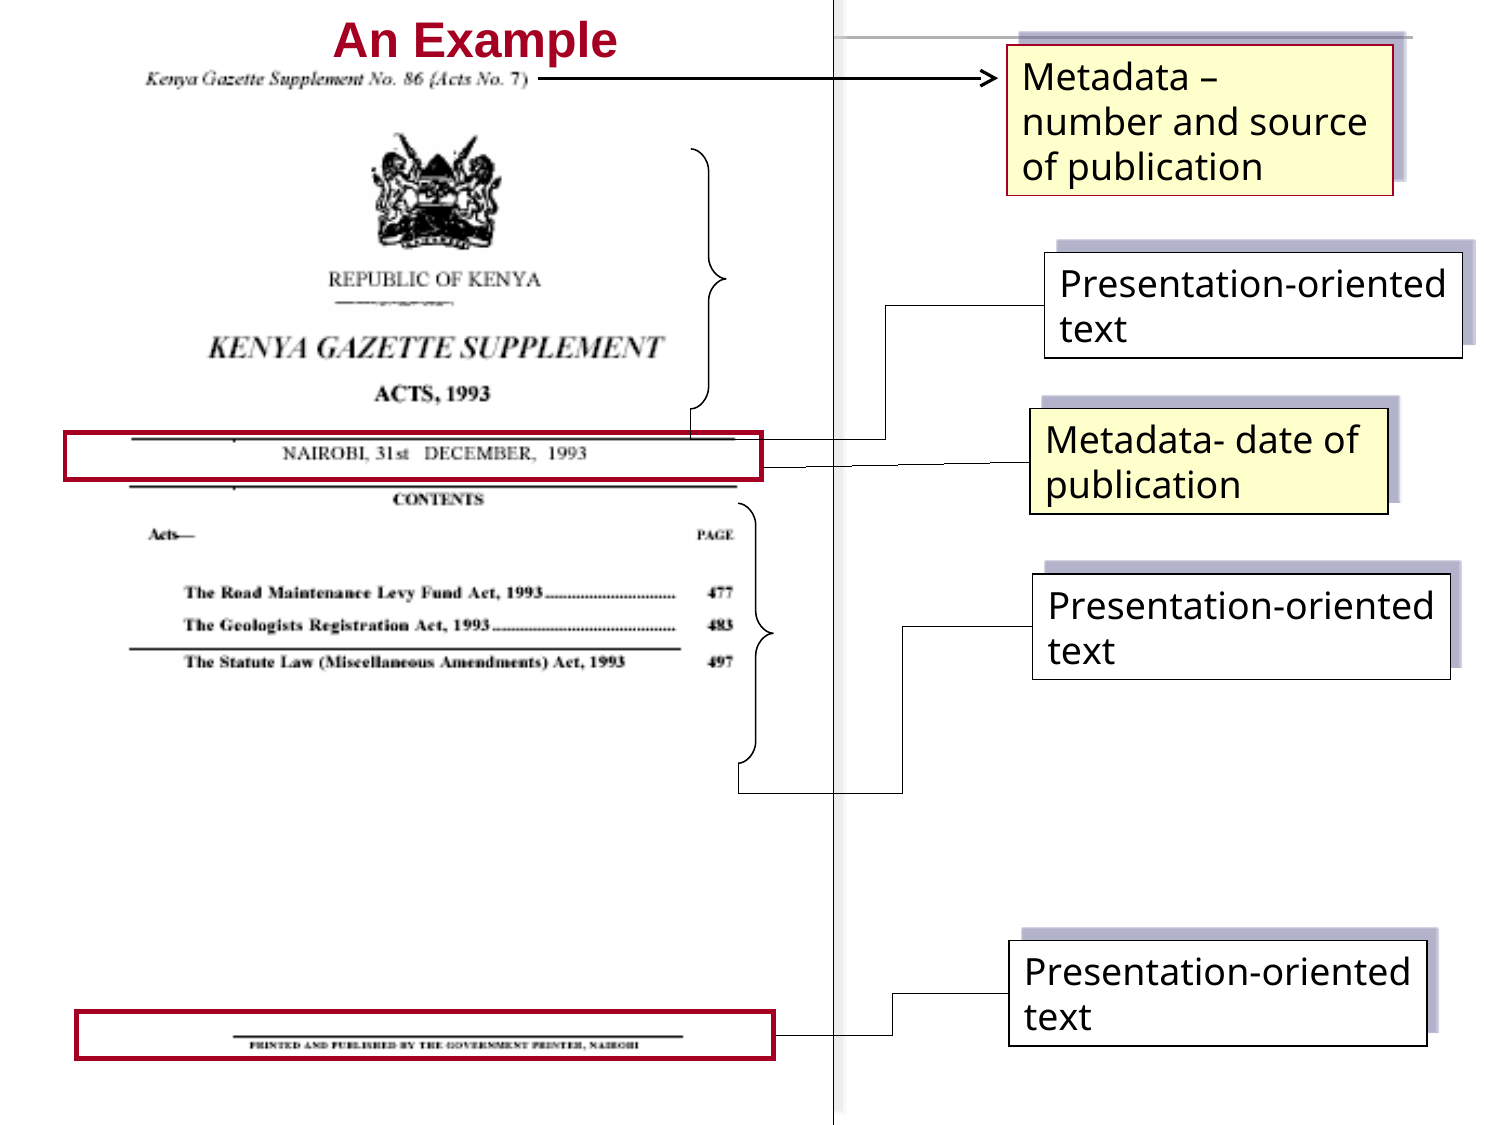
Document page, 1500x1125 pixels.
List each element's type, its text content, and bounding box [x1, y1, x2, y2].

picture [67, 435, 759, 477]
picture [691, 435, 759, 439]
text_box Presentation-oriented text [1009, 940, 1427, 1047]
text_box Presentation-oriented text [1044, 252, 1463, 358]
text_box An Example [0, 0, 951, 76]
picture [79, 1014, 771, 1056]
text_box Metadata – number and source of publication [1006, 45, 1394, 196]
text_box Presentation-oriented text [1032, 574, 1451, 680]
text_box Metadata- date of publication [1030, 408, 1388, 515]
picture [0, 76, 833, 1125]
